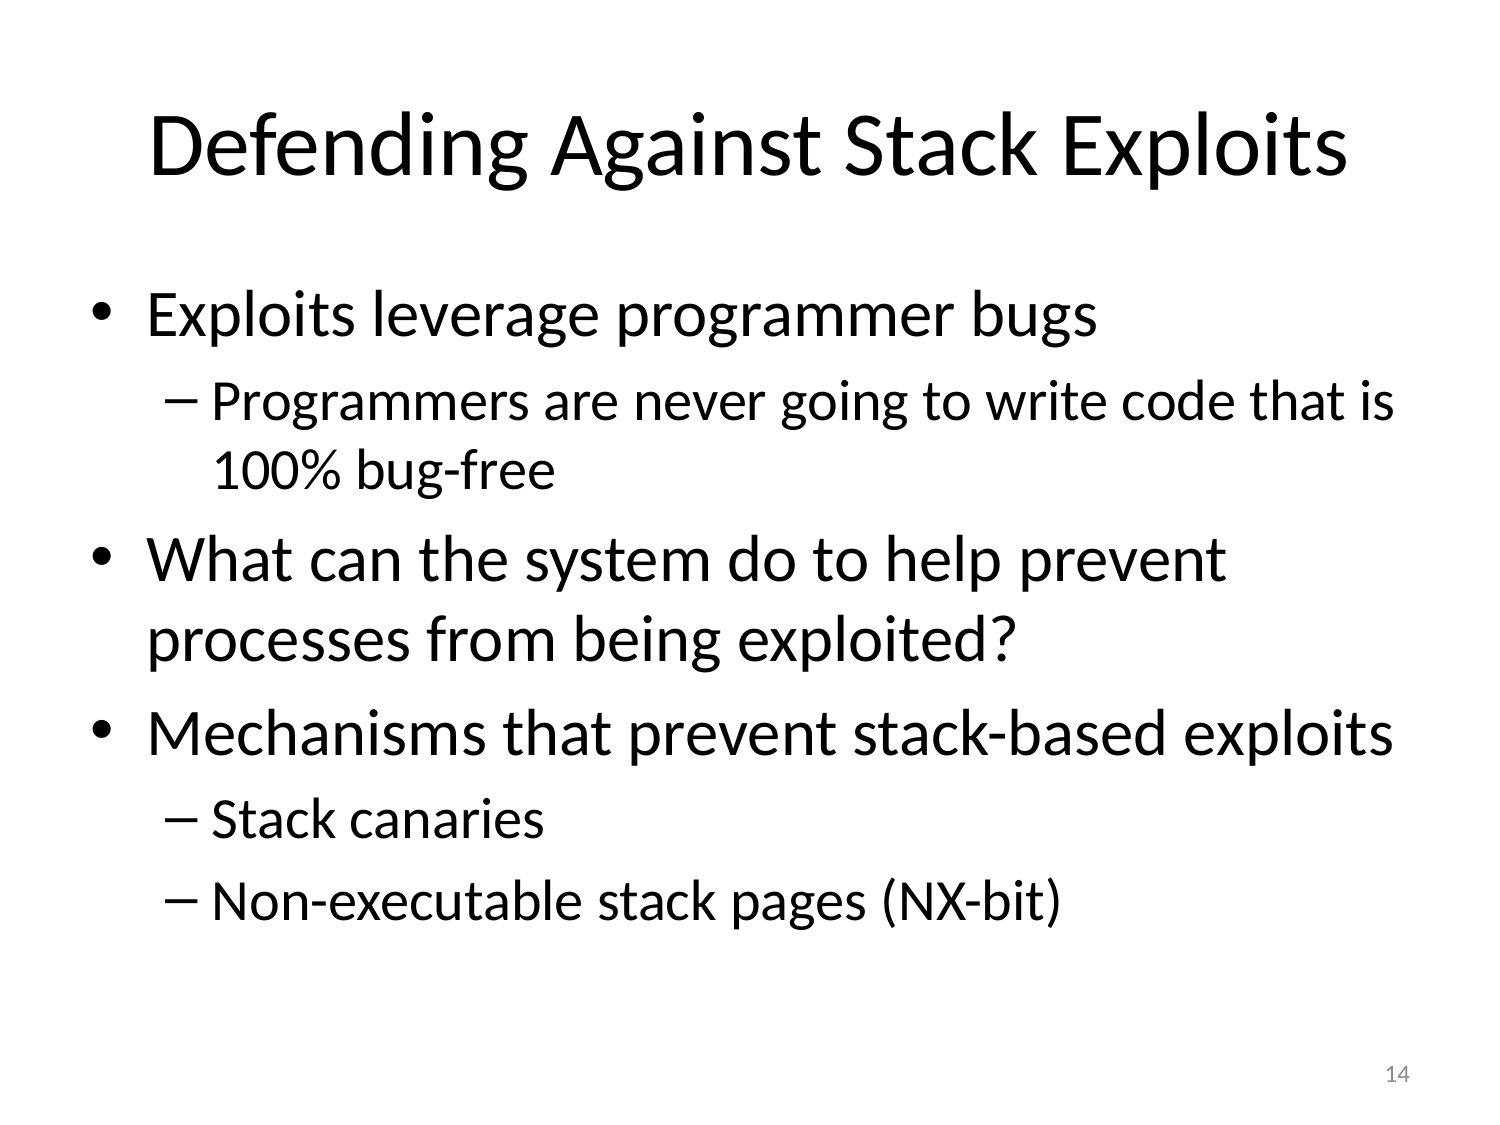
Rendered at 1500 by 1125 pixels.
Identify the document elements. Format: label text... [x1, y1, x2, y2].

slide_number <number> [1074, 1042, 1425, 1103]
list Exploits leverage programmer bugs Programmers are never going to write code that is 100% bug-free What can the system do to help prevent processes from being exploited? Mechanisms that prevent stack-based exploits Stack canaries Non-executable stack pages (NX-bit) [75, 262, 1425, 1005]
title Defending Against Stack Exploits [75, 45, 1425, 233]
